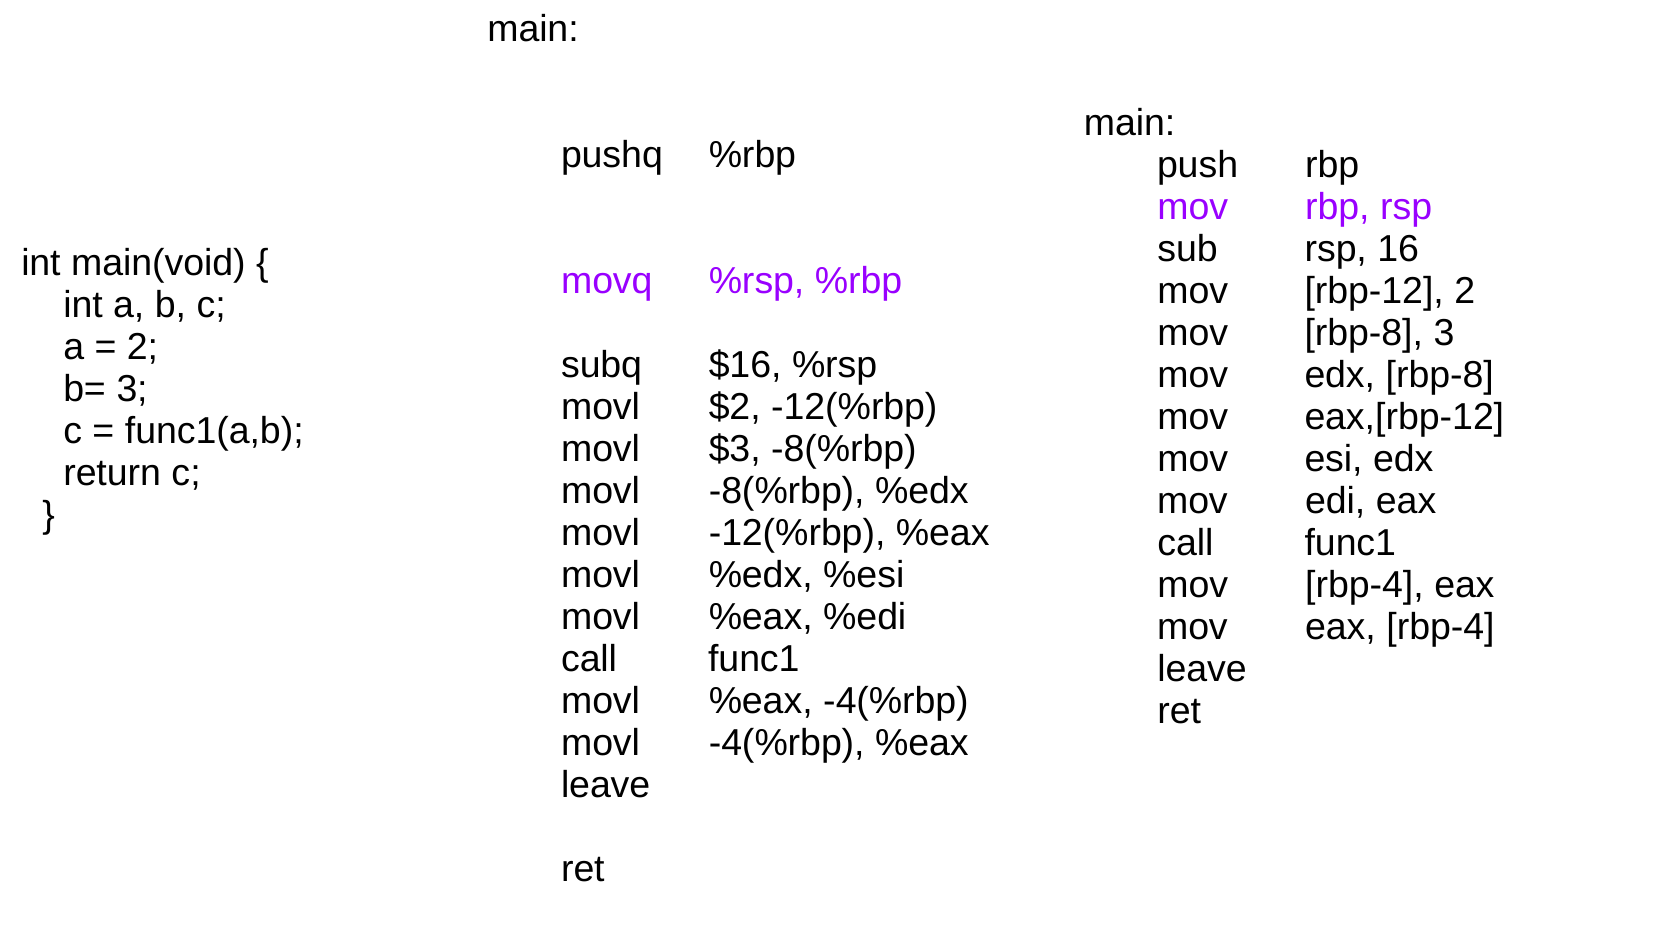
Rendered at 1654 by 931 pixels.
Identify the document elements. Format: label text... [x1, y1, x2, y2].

text_box main: pushq %rbp movq %rsp, %rbp subq $16, %rsp movl $2, -12(%rbp) movl $3, -8(%rbp) movl -8(%rbp), %edx movl -12(%rbp), %eax movl %edx, %esi movl %eax, %edi call func1 movl %eax, -4(%rbp) movl -4(%rbp), %eax leave ret [472, 0, 1005, 931]
text_box int main(void) { int a, b, c; a = 2; b= 3; c = func1(a,b); return c; } [6, 234, 319, 544]
text_box main: push rbp mov rbp, rsp sub rsp, 16 mov [rbp-12], 2 mov [rbp-8], 3 mov edx, [rbp-8] mov eax,[rbp-12] mov esi, edx mov edi, eax call func1 mov [rbp-4], eax mov eax, [rbp-4] leave ret [1068, 94, 1607, 931]
